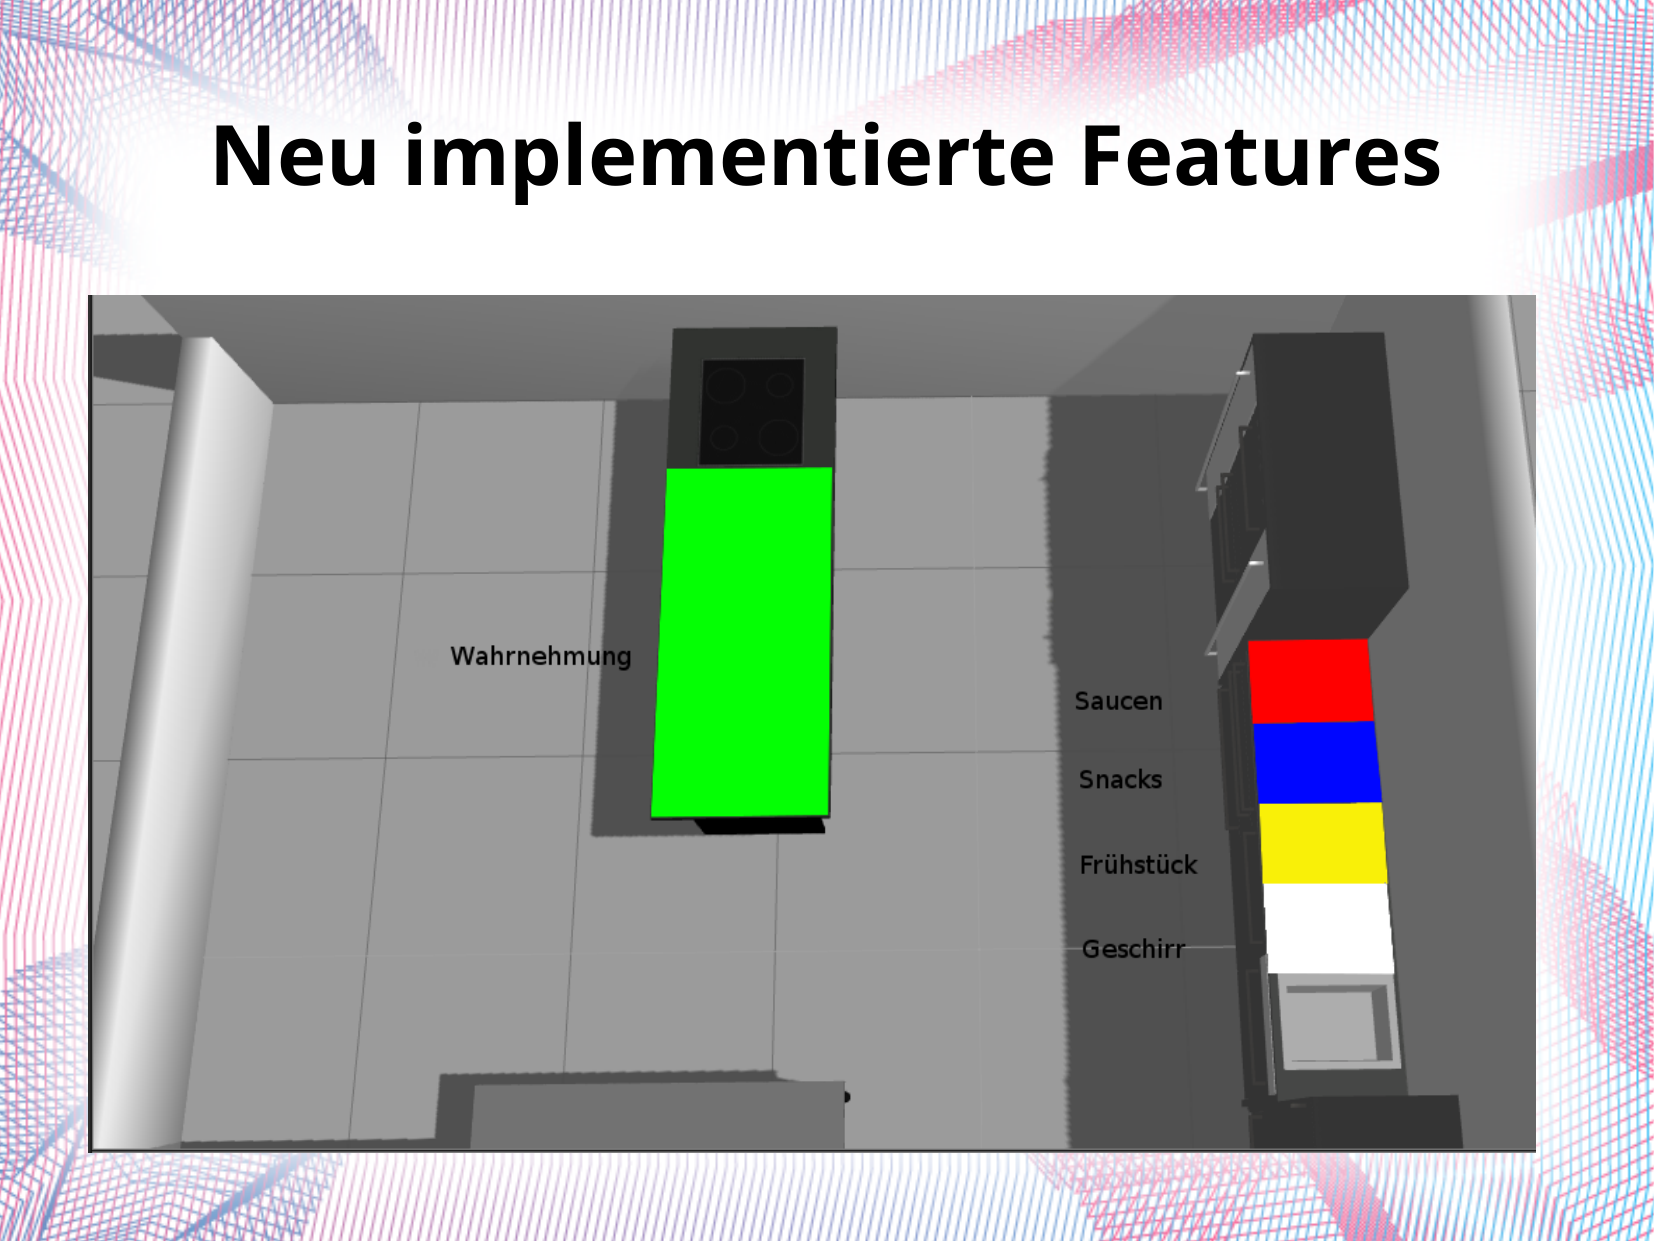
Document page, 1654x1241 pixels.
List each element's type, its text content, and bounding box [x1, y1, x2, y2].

title Neu implementierte Features [82, 49, 1571, 257]
picture [0, 0, 1654, 1241]
